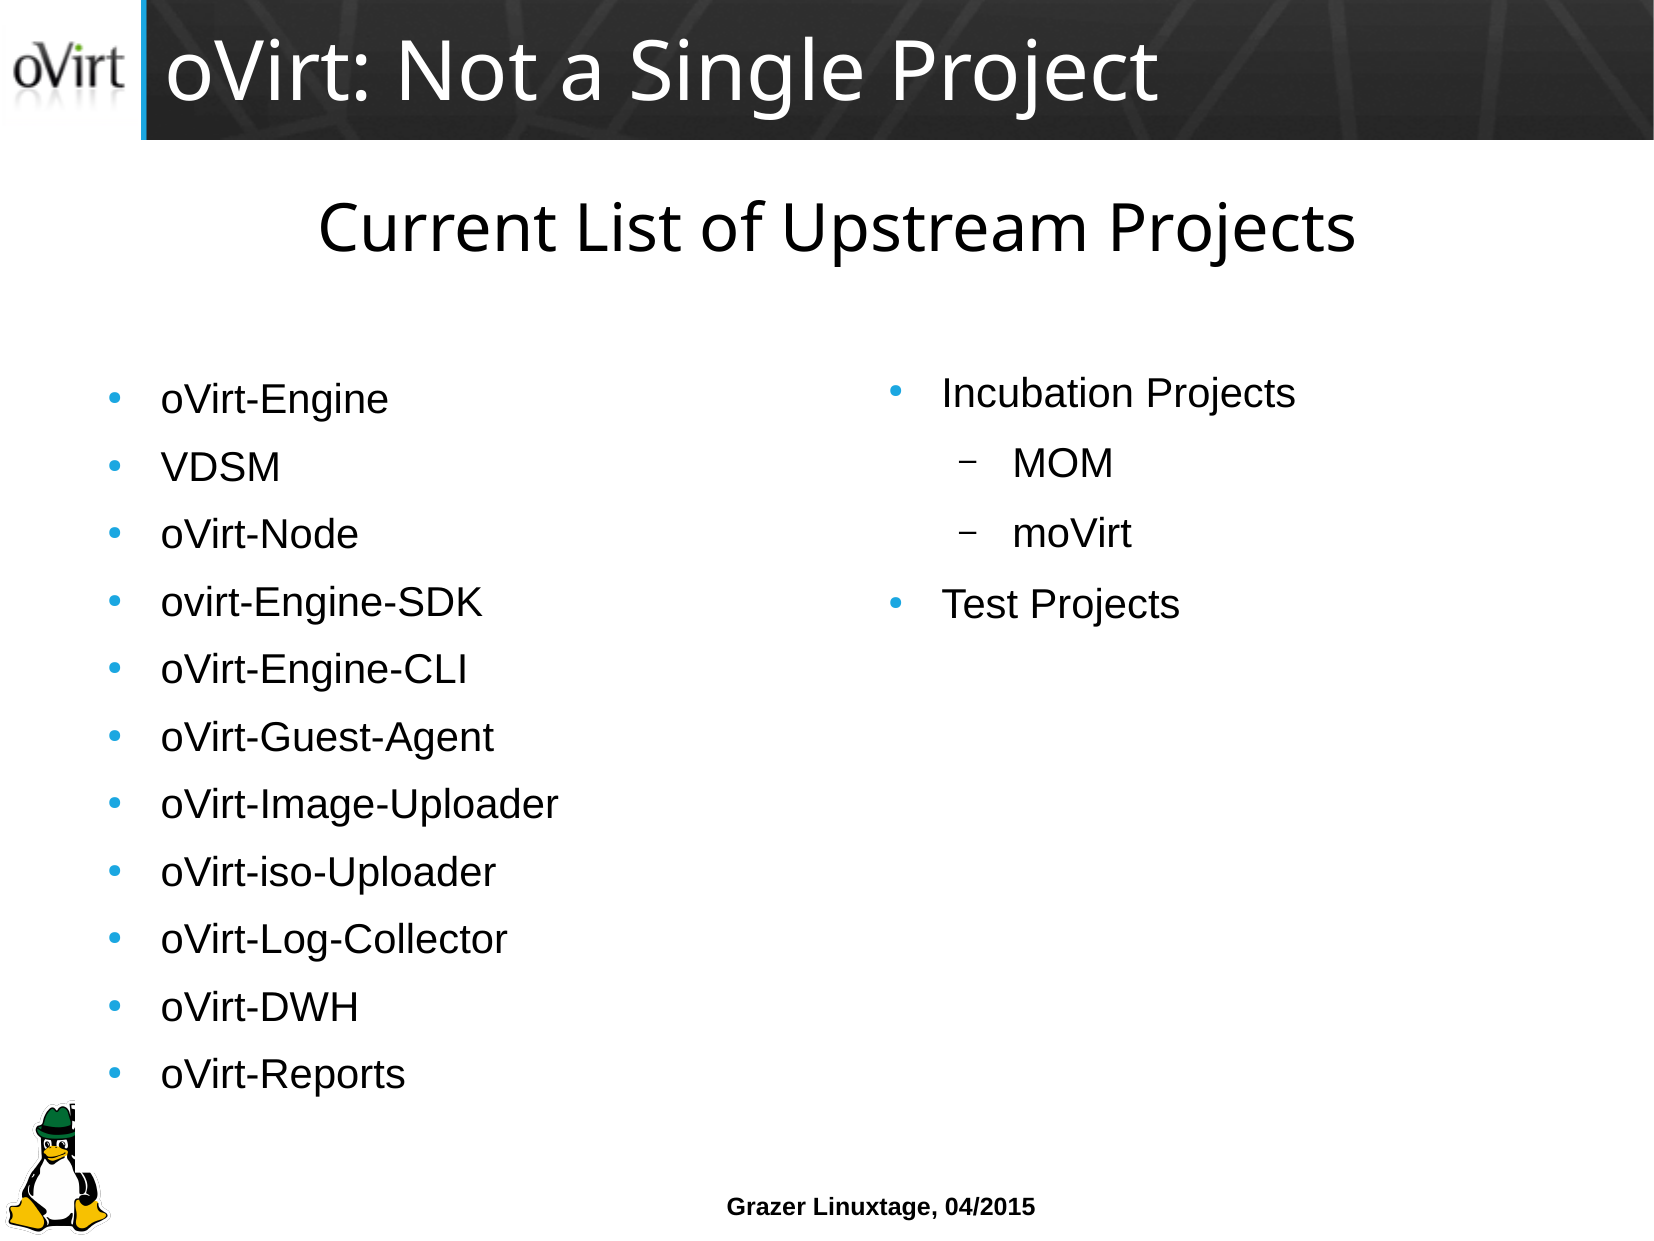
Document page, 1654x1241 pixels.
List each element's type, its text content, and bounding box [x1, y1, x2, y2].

title oVirt: Not a Single Project [164, 18, 1653, 119]
text_box Incubation Projects MOM moVirt Test Projects [855, 295, 1582, 1001]
text_box oVirt-Engine VDSM oVirt-Node ovirt-Engine-SDK oVirt-Engine-CLI oVirt-Guest-Agent oVirt-Image-Uploader oVirt-iso-Uploader oVirt-Log-Collector oVirt-DWH oVirt-Reports [75, 301, 802, 1173]
title Current List of Upstream Projects [93, 183, 1582, 267]
picture [5, 1100, 111, 1235]
picture [0, 0, 1654, 140]
